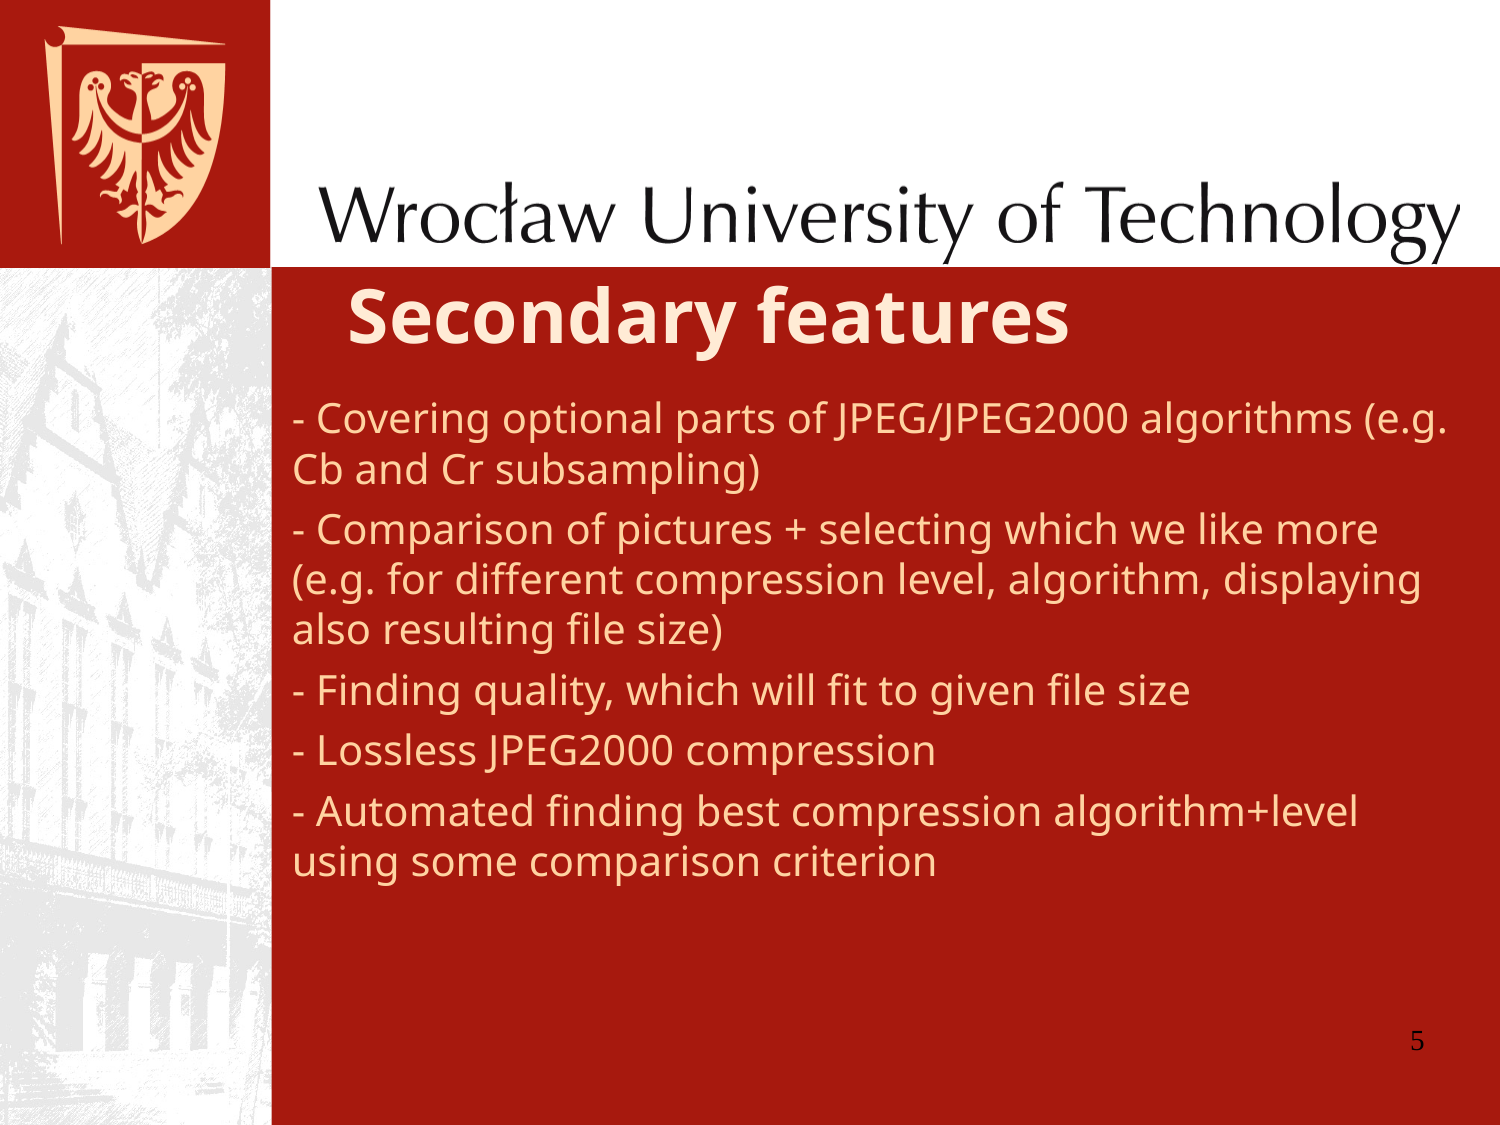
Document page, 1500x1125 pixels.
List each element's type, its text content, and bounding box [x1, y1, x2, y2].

picture [0, 0, 1460, 1125]
list - Covering optional parts of JPEG/JPEG2000 algorithms (e.g. Cb and Cr subsampling) - Comparison of pictures + selecting which we like more (e.g. for different compression level, algorithm, displaying also resulting file size) - Finding quality, which will fit to given file size - Lossless JPEG2000 compression - Automated finding best compression algorithm+level using some comparison criterion [291, 392, 1456, 1096]
title Secondary features [127, 148, 1291, 480]
